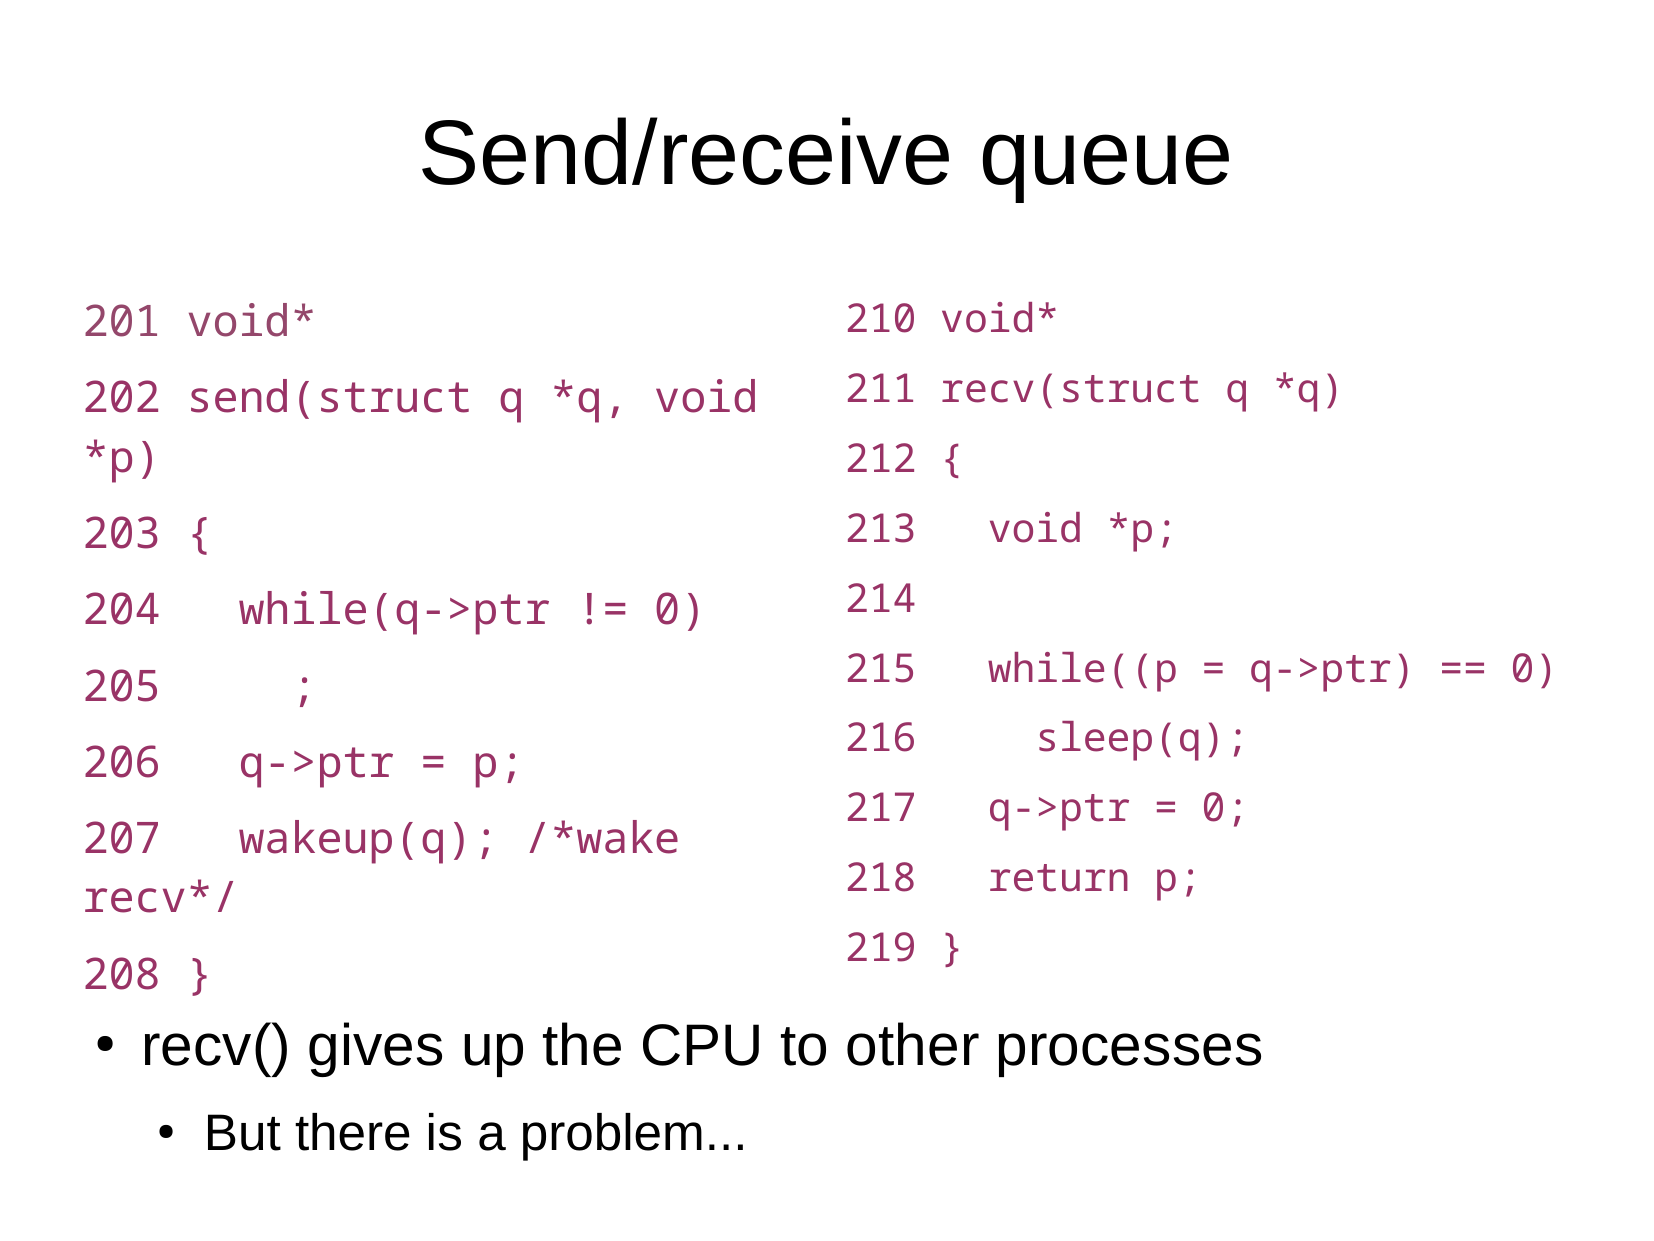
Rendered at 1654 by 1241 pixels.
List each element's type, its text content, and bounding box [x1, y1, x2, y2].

list recv() gives up the CPU to other processes But there is a problem... [79, 1012, 1613, 1163]
list 210 void* 211 recv(struct q *q) 212 { 213 void *p; 214 215 while((p = q->ptr) == 0) 216 sleep(q); 217 q->ptr = 0; 218 return p; 219 } [845, 290, 1572, 1010]
title Send/receive queue [82, 49, 1571, 257]
list 201 void* 202 send(struct q *q, void *p) 203 { 204 while(q->ptr != 0) 205 ; 206 q->ptr = p; 207 wakeup(q); /*wake recv*/ 208 } [82, 290, 809, 1010]
